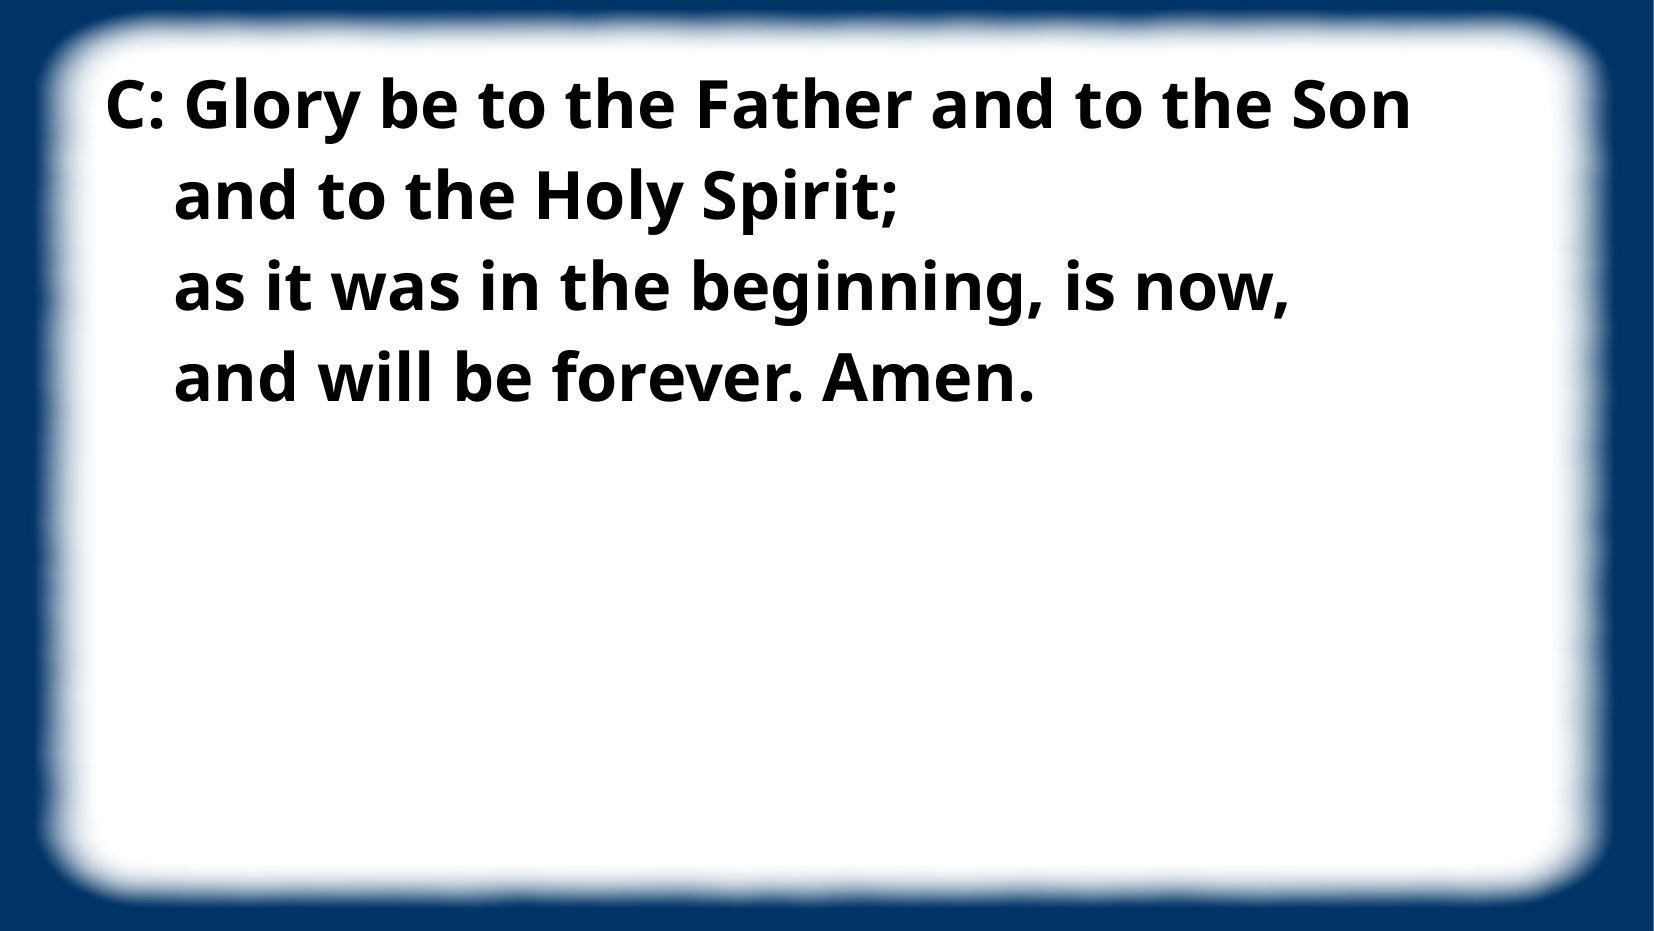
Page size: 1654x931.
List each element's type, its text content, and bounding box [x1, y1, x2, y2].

text_box C: Glory be to the Father and to the Son and to the Holy Spirit; as it was in the beginning, is now, and will be forever. Amen. [90, 50, 1531, 421]
picture [0, 0, 1654, 931]
